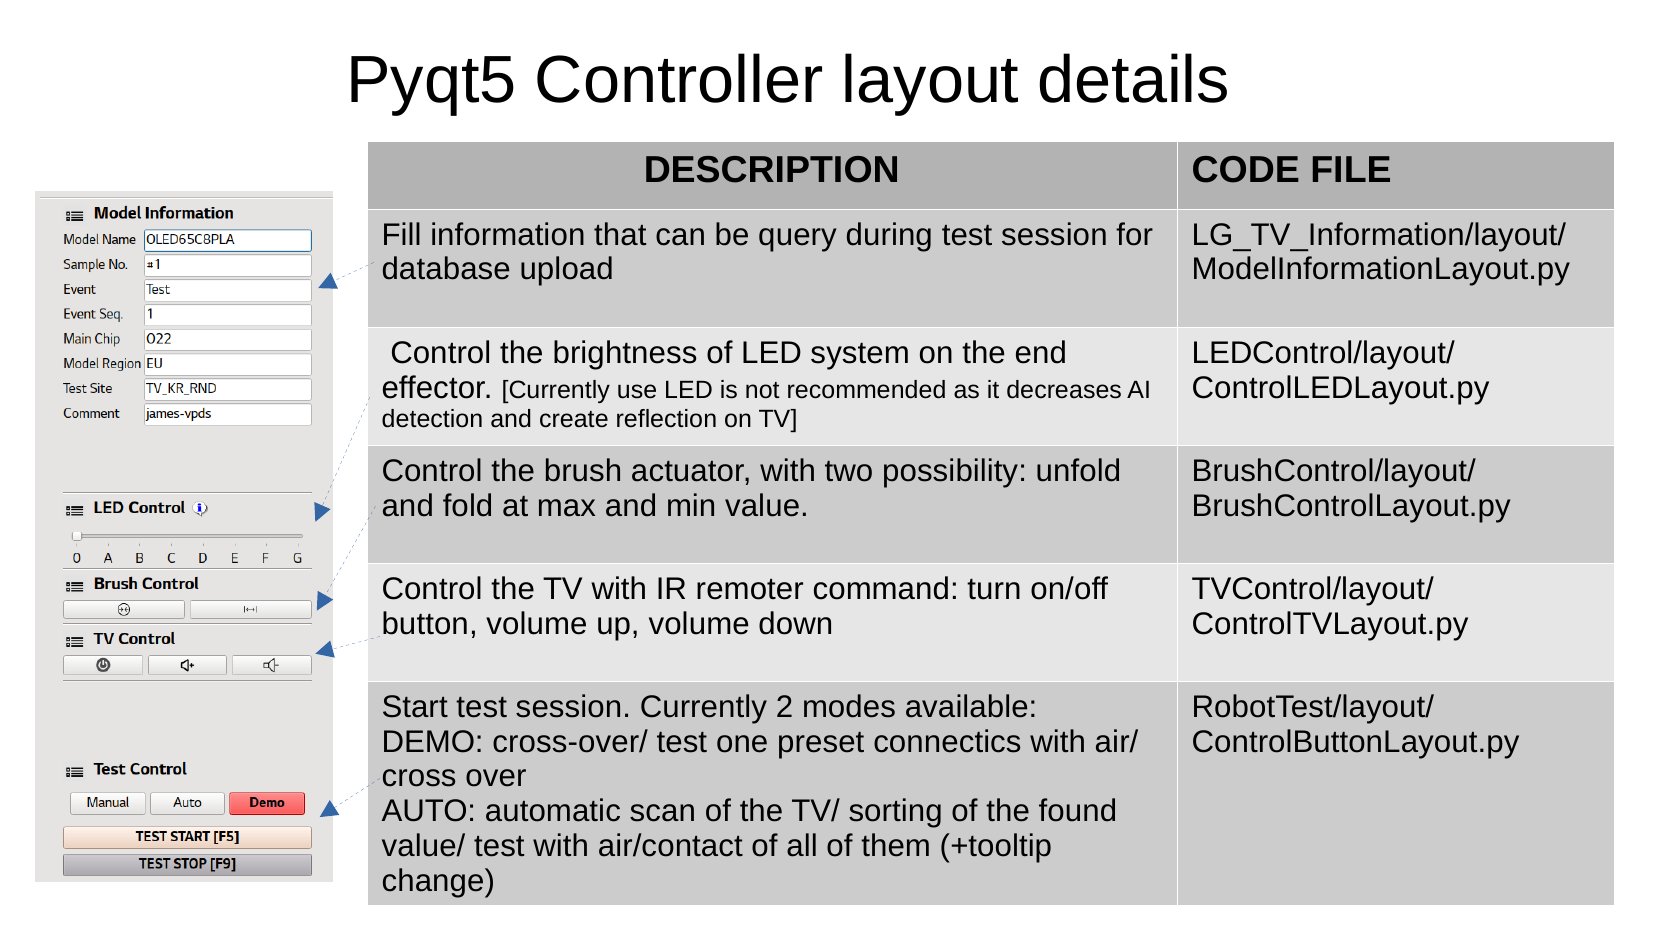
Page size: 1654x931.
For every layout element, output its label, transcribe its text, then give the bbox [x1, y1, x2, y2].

table_cell Control the brightness of LED system on the end effector. [Currently use LED is not recommended as it decreases AI detection and create reflection on TV] [368, 328, 1177, 445]
table_cell Fill information that can be query during test session for database upload [368, 210, 1177, 327]
table_cell LEDControl/layout/ControlLEDLayout.py [1178, 328, 1614, 445]
table_cell RobotTest/layout/ControlButtonLayout.py [1178, 682, 1614, 905]
table_cell Control the TV with IR remoter command: turn on/off button, volume up, volume down [368, 564, 1177, 681]
table_cell Control the brush actuator, with two possibility: unfold and fold at max and min value. [368, 446, 1177, 563]
table_cell Start test session. Currently 2 modes available: DEMO: cross-over/ test one preset connectics with air/ cross over AUTO: automatic scan of the TV/ sorting of the found value/ test with air/contact of all of them (+tooltip change) [368, 682, 1177, 905]
table_cell BrushControl/layout/BrushControlLayout.py [1178, 446, 1614, 563]
picture [35, 191, 333, 882]
table_cell TVControl/layout/ControlTVLayout.py [1178, 564, 1614, 681]
table_header DESCRIPTION [368, 142, 1177, 209]
table_cell LG_TV_Information/layout/ModelInformationLayout.py [1178, 210, 1614, 327]
title Pyqt5 Controller layout details [53, 1, 1542, 158]
table_header CODE FILE [1178, 142, 1614, 209]
